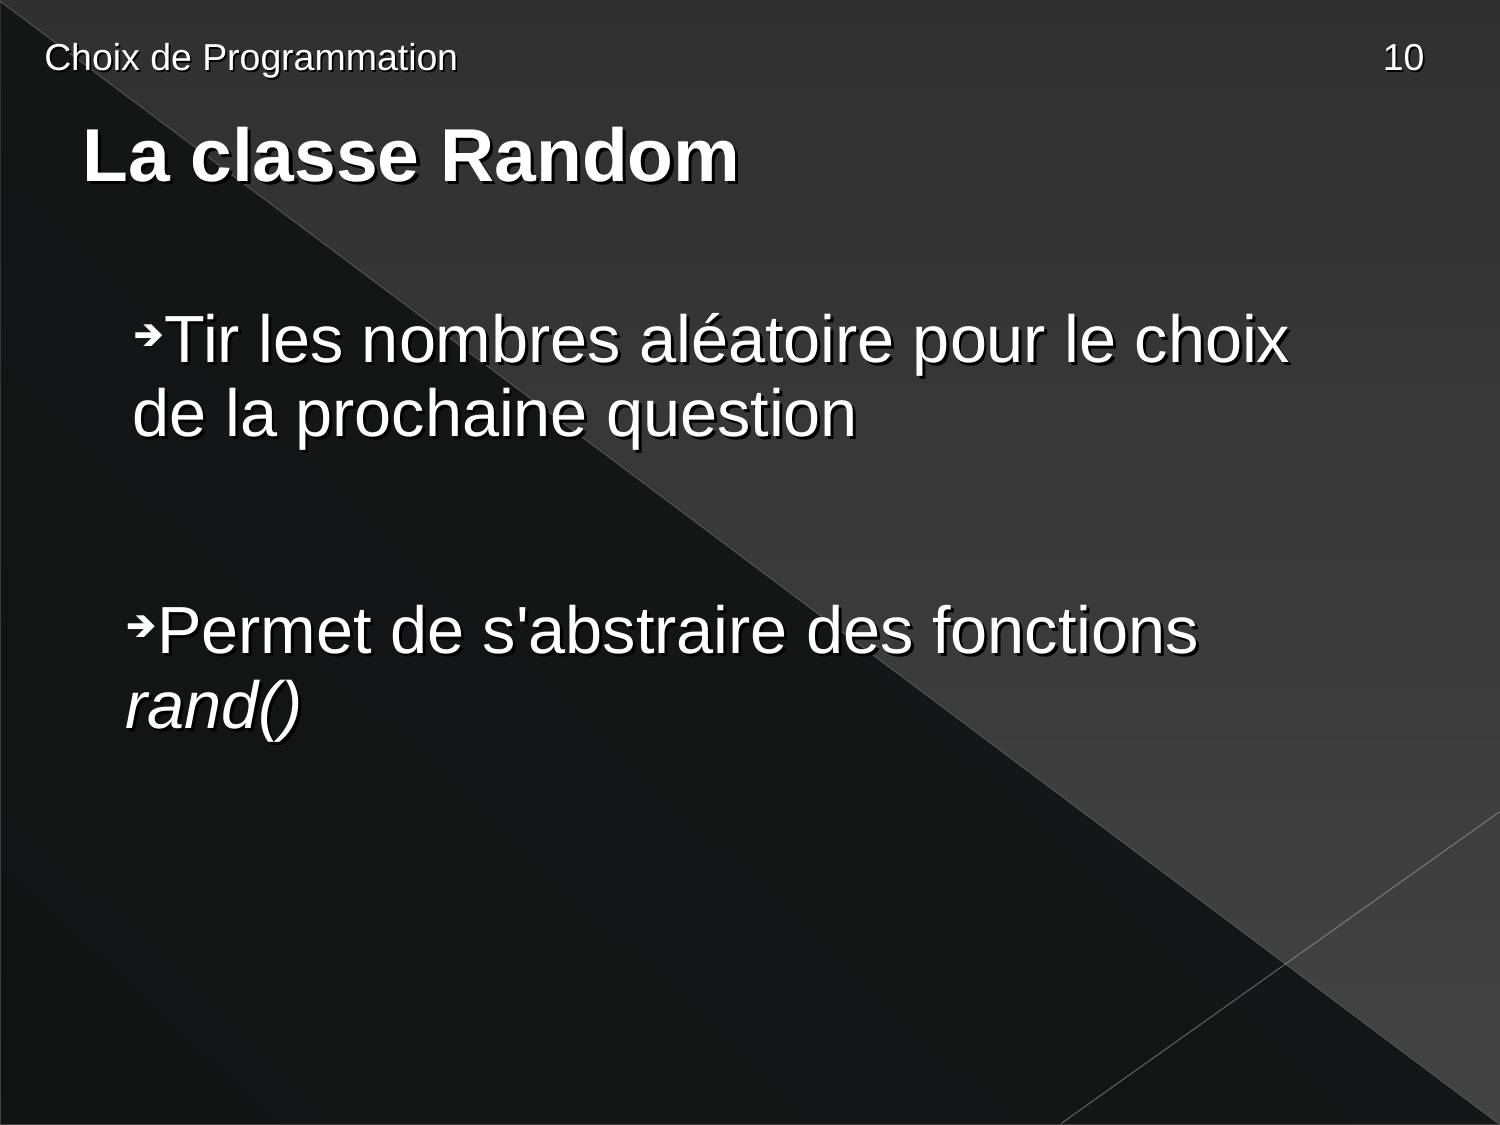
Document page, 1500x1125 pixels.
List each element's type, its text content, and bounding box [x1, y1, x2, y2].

text_box Tir les nombres aléatoire pour le choix de la prochaine question [118, 294, 1388, 459]
text_box Permet de s'abstraire des fonctions rand() [110, 585, 1381, 751]
title La classe Random [67, 36, 1418, 266]
text_box Choix de Programmation 10 [29, 29, 1447, 87]
